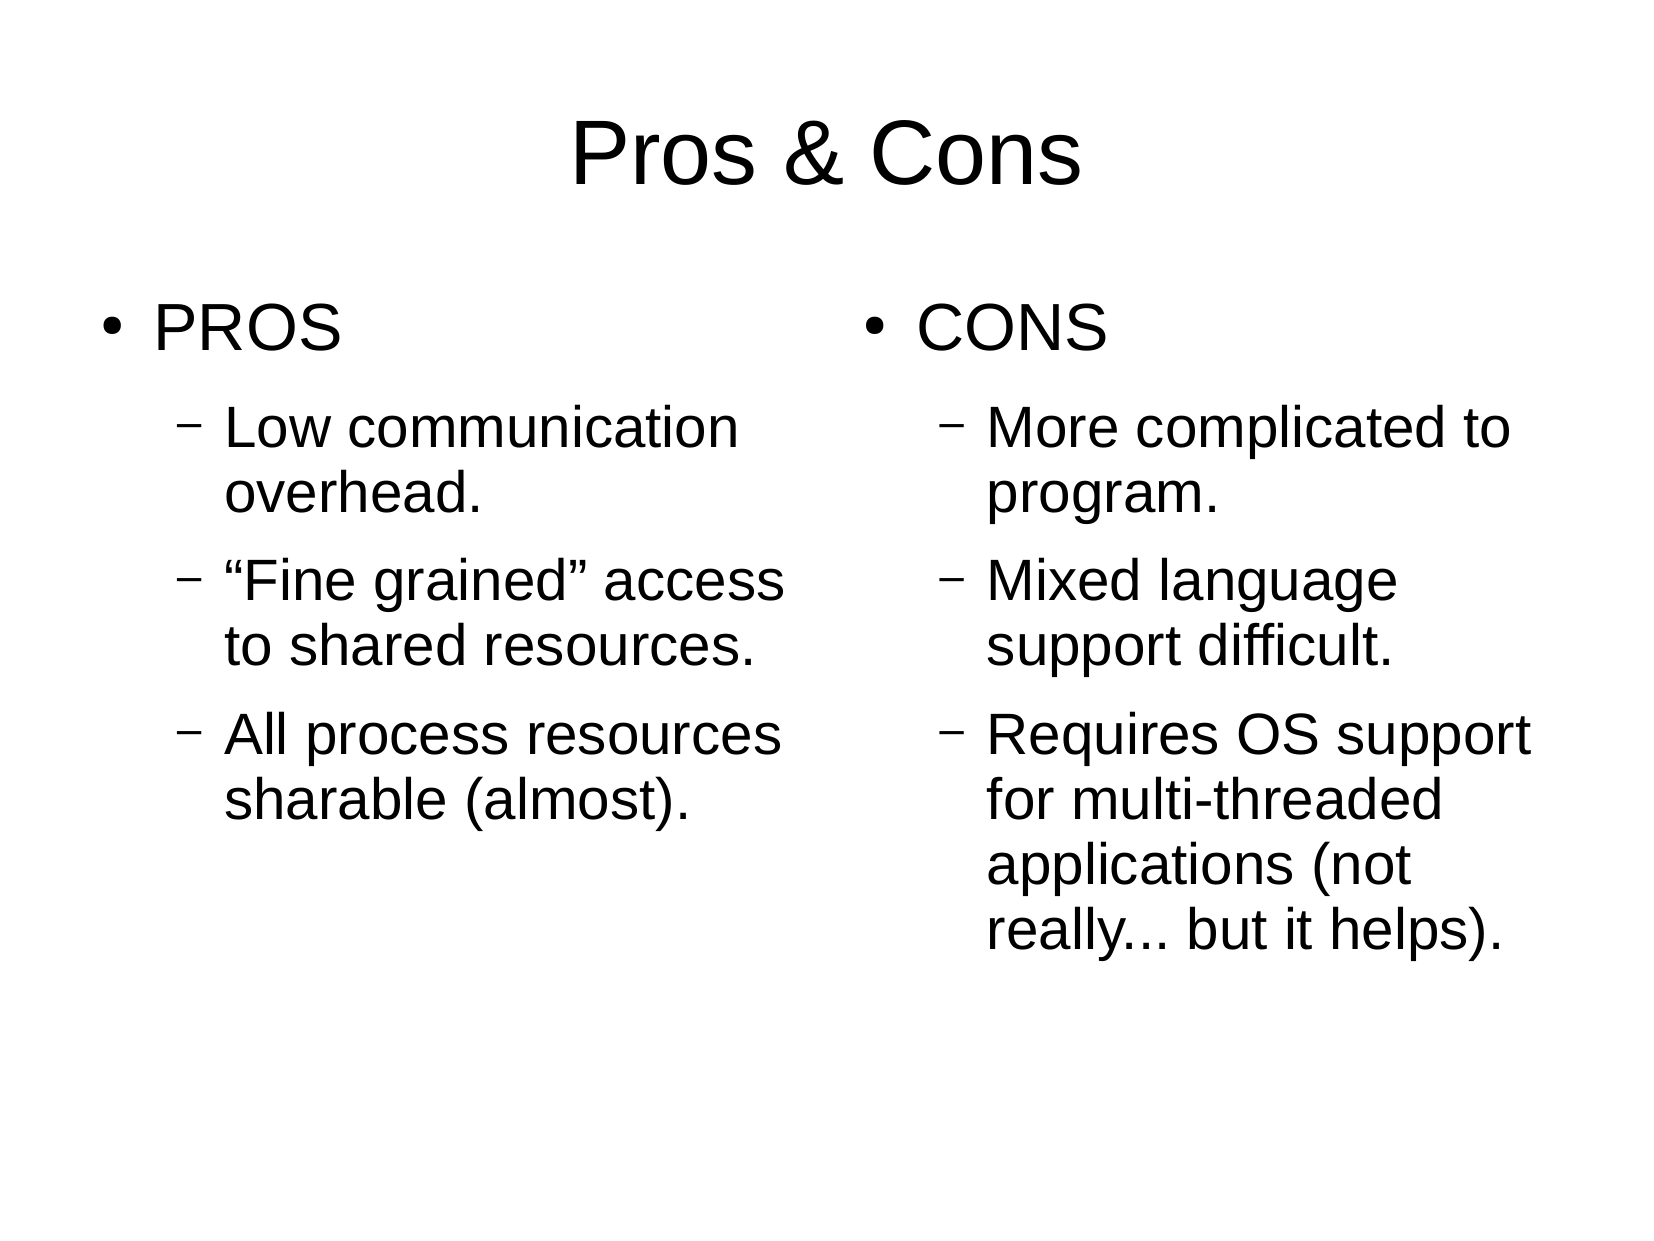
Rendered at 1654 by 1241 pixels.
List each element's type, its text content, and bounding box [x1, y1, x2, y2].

list PROS Low communication overhead. “Fine grained” access to shared resources. All process resources sharable (almost). [82, 290, 809, 1094]
list CONS More complicated to program. Mixed language support difficult. Requires OS support for multi-threaded applications (not really... but it helps). [845, 290, 1572, 1094]
title Pros & Cons [82, 49, 1571, 257]
